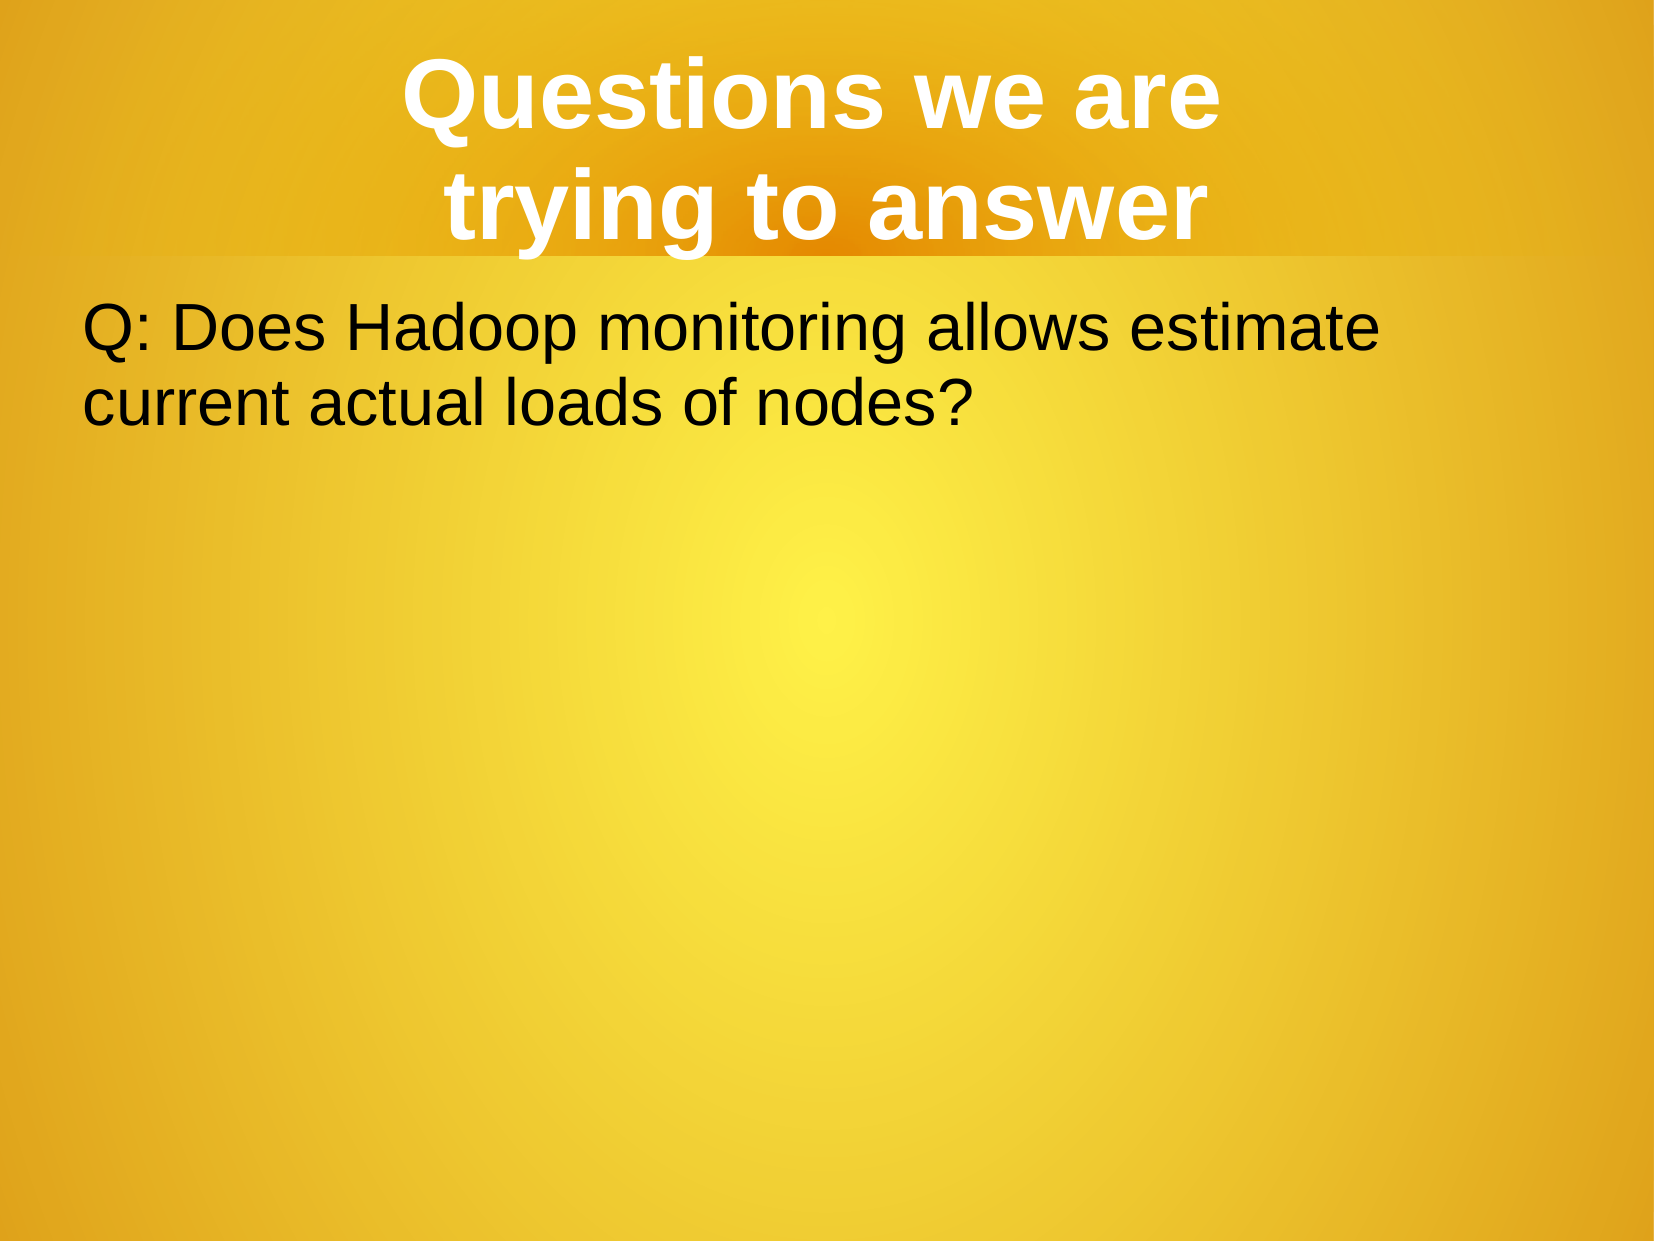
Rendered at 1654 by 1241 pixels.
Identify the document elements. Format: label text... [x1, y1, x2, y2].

subtitle Q: Does Hadoop monitoring allows estimate current actual loads of nodes? [82, 290, 1571, 1010]
title Questions we are trying to answer [82, 38, 1571, 261]
